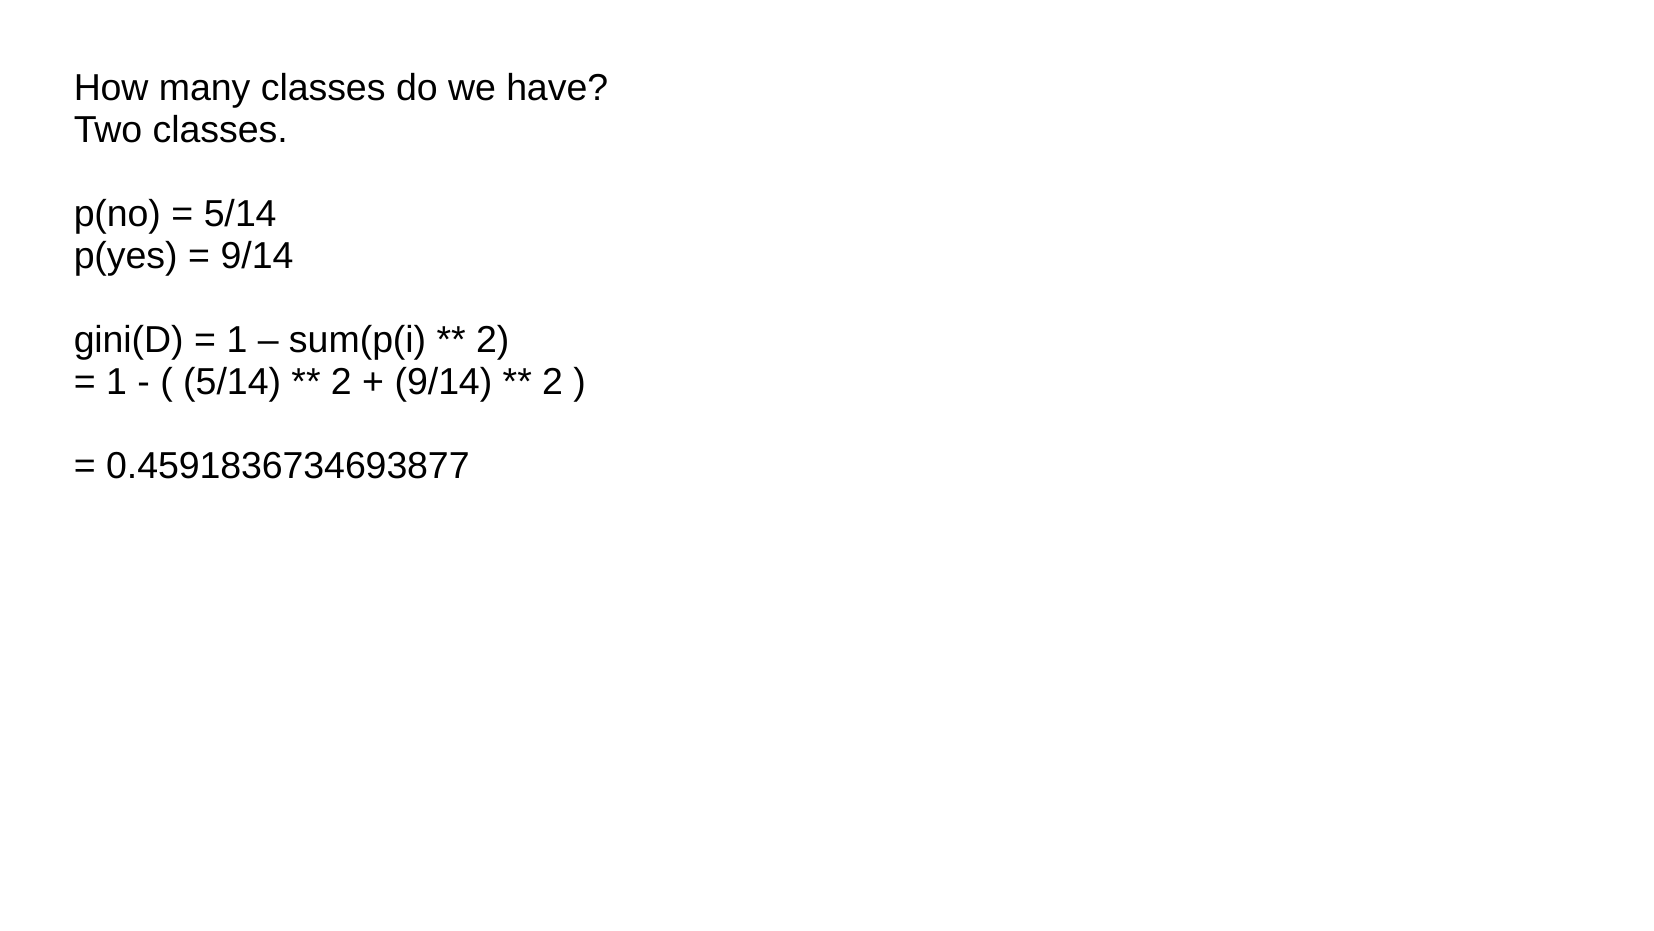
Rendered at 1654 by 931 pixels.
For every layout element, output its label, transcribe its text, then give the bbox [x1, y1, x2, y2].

text_box How many classes do we have? Two classes. p(no) = 5/14 p(yes) = 9/14 gini(D) = 1 – sum(p(i) ** 2) = 1 - ( (5/14) ** 2 + (9/14) ** 2 ) = 0.4591836734693877 [59, 59, 768, 494]
